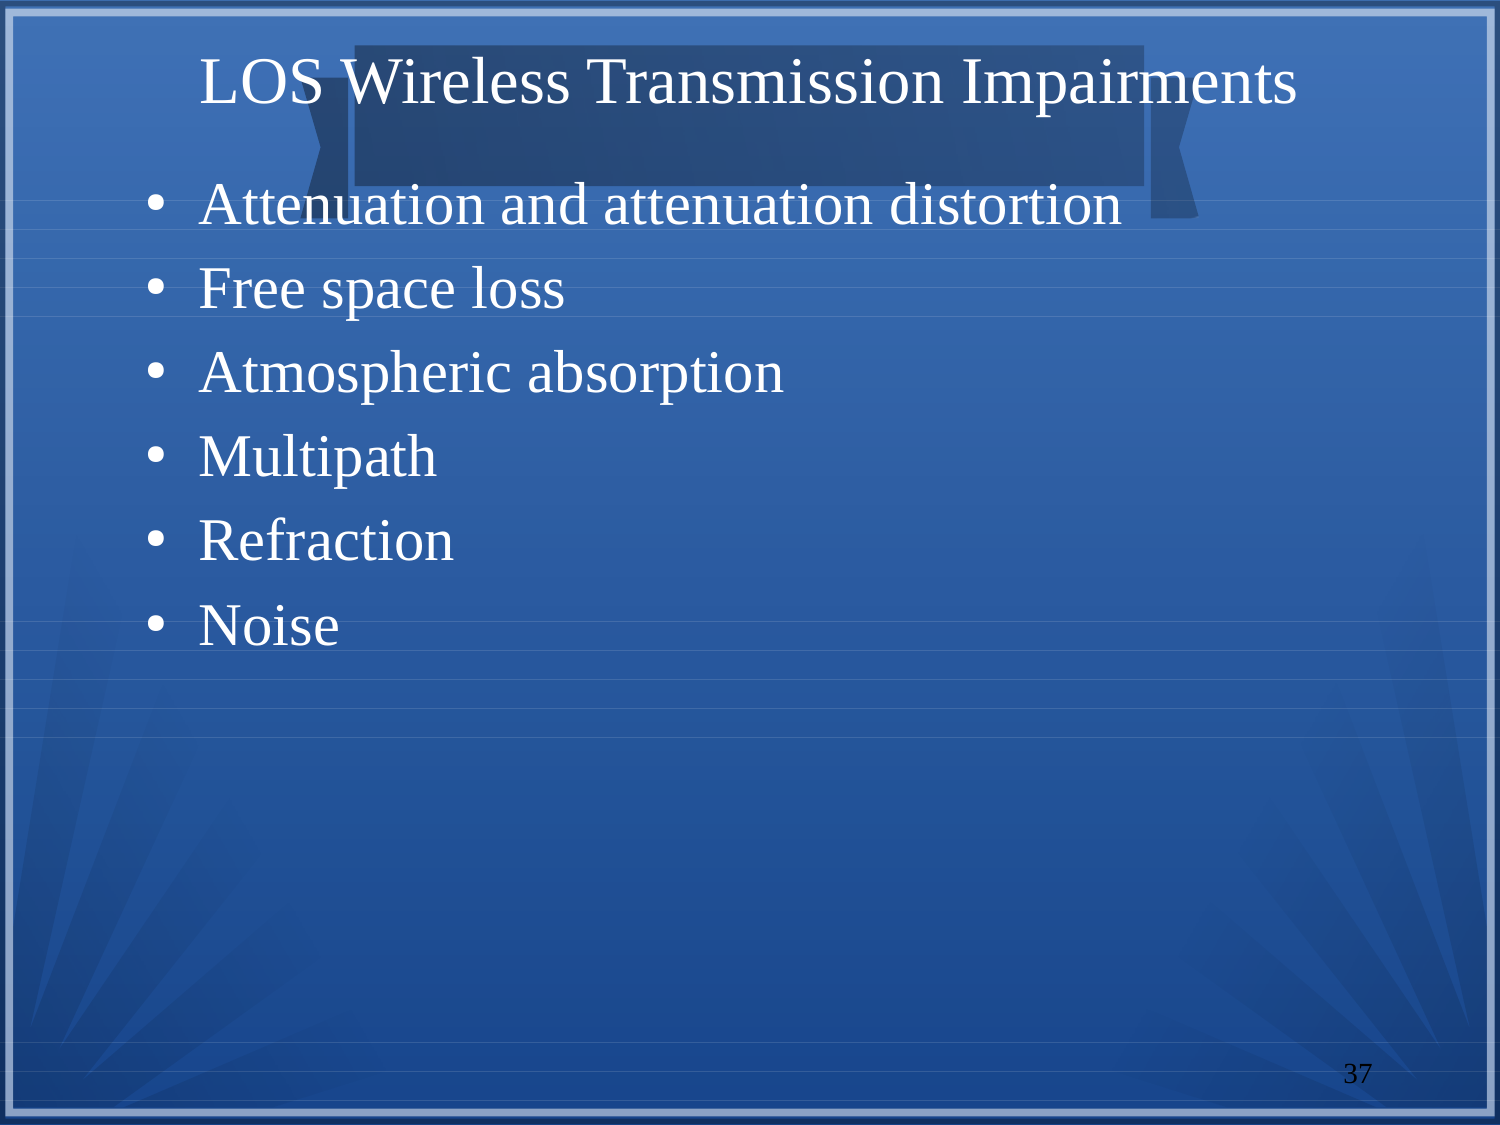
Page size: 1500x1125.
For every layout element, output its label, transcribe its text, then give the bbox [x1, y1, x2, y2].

title LOS Wireless Transmission Impairments [112, 0, 1388, 162]
list Attenuation and attenuation distortion Free space loss Atmospheric absorption Multipath Refraction Noise [112, 162, 1388, 1025]
text_box 47 [1074, 1050, 1388, 1125]
